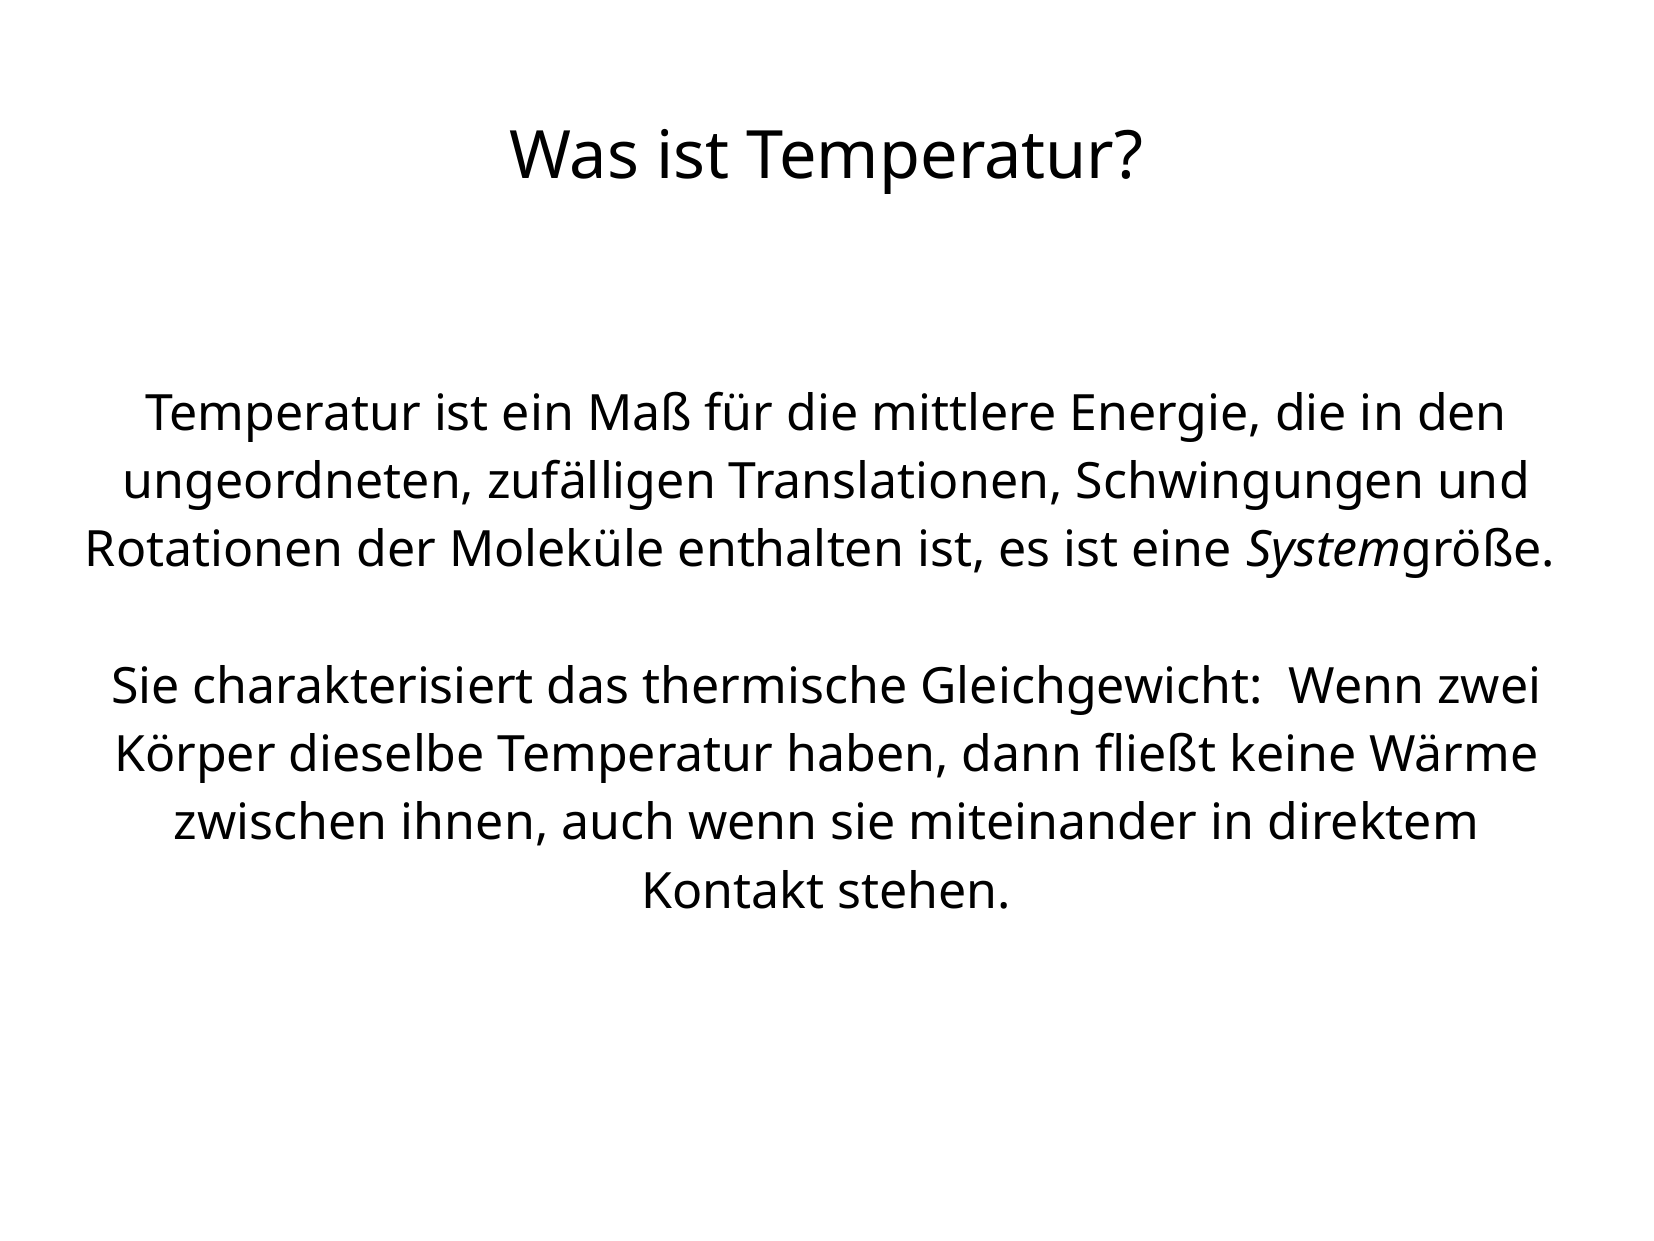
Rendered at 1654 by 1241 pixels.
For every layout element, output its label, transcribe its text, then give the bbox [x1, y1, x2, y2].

title Was ist Temperatur? [82, 49, 1571, 257]
subtitle Temperatur ist ein Maß für die mittlere Energie, die in den ungeordneten, zufälligen Translationen, Schwingungen und Rotationen der Moleküle enthalten ist, es ist eine Systemgröße. Sie charakterisiert das thermische Gleichgewicht: Wenn zwei Körper dieselbe Temperatur haben, dann fließt keine Wärme zwischen ihnen, auch wenn sie miteinander in direktem Kontakt stehen. [82, 290, 1571, 1010]
